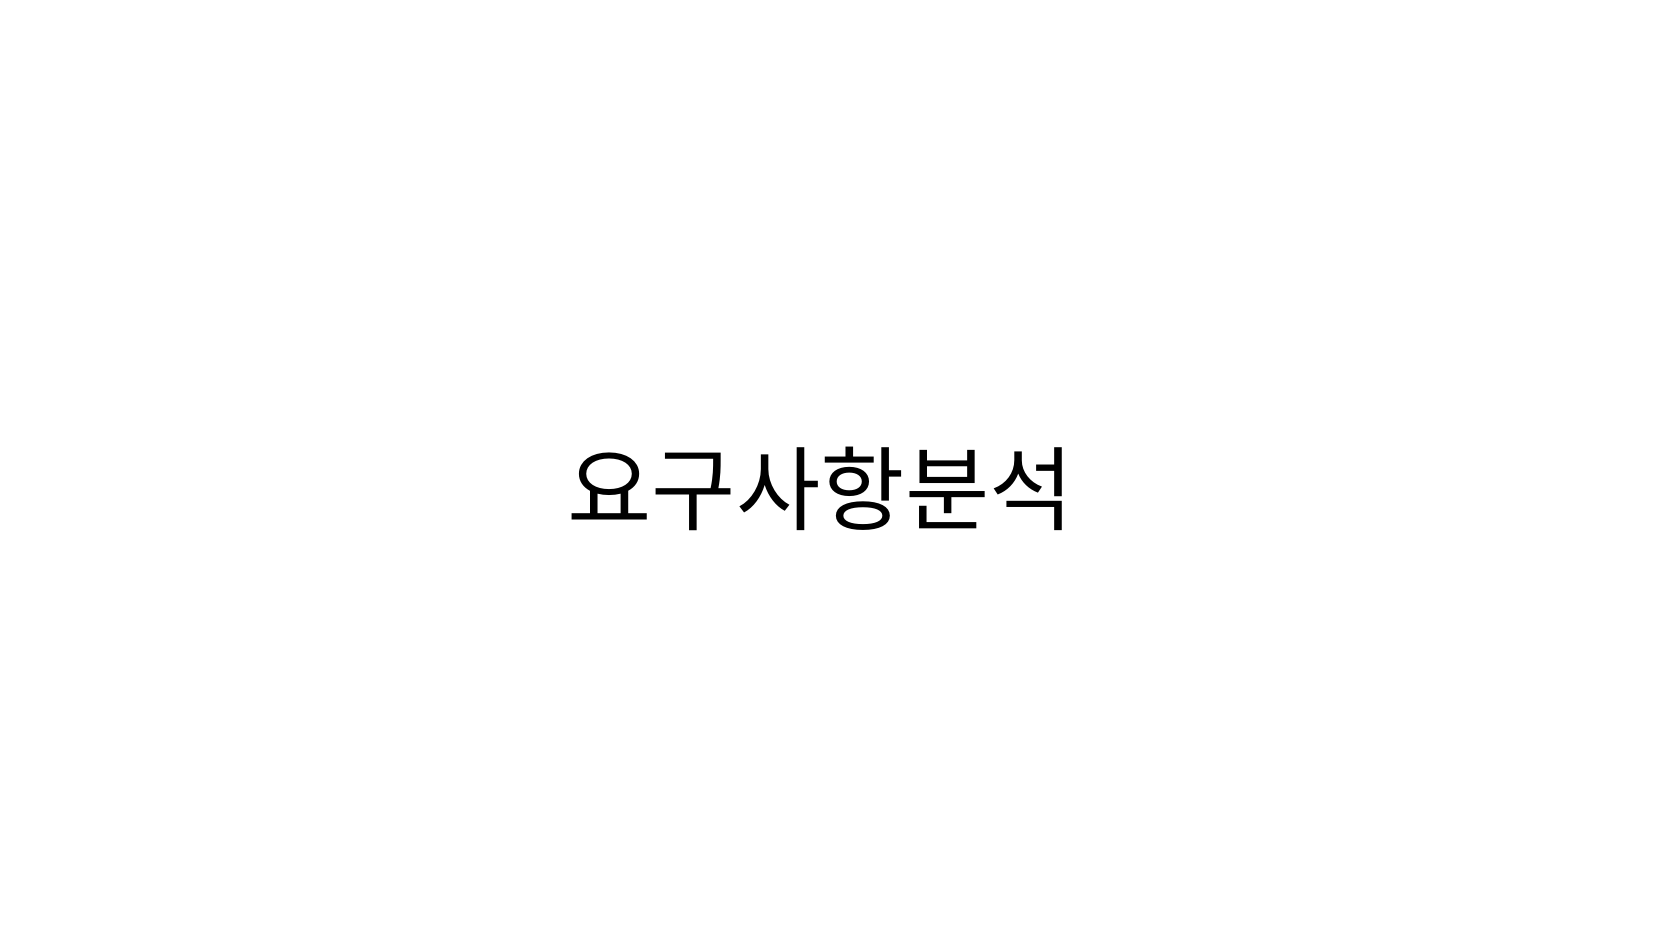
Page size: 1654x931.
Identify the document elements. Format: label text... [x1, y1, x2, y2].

title 요구사항분석 [76, 405, 1566, 562]
